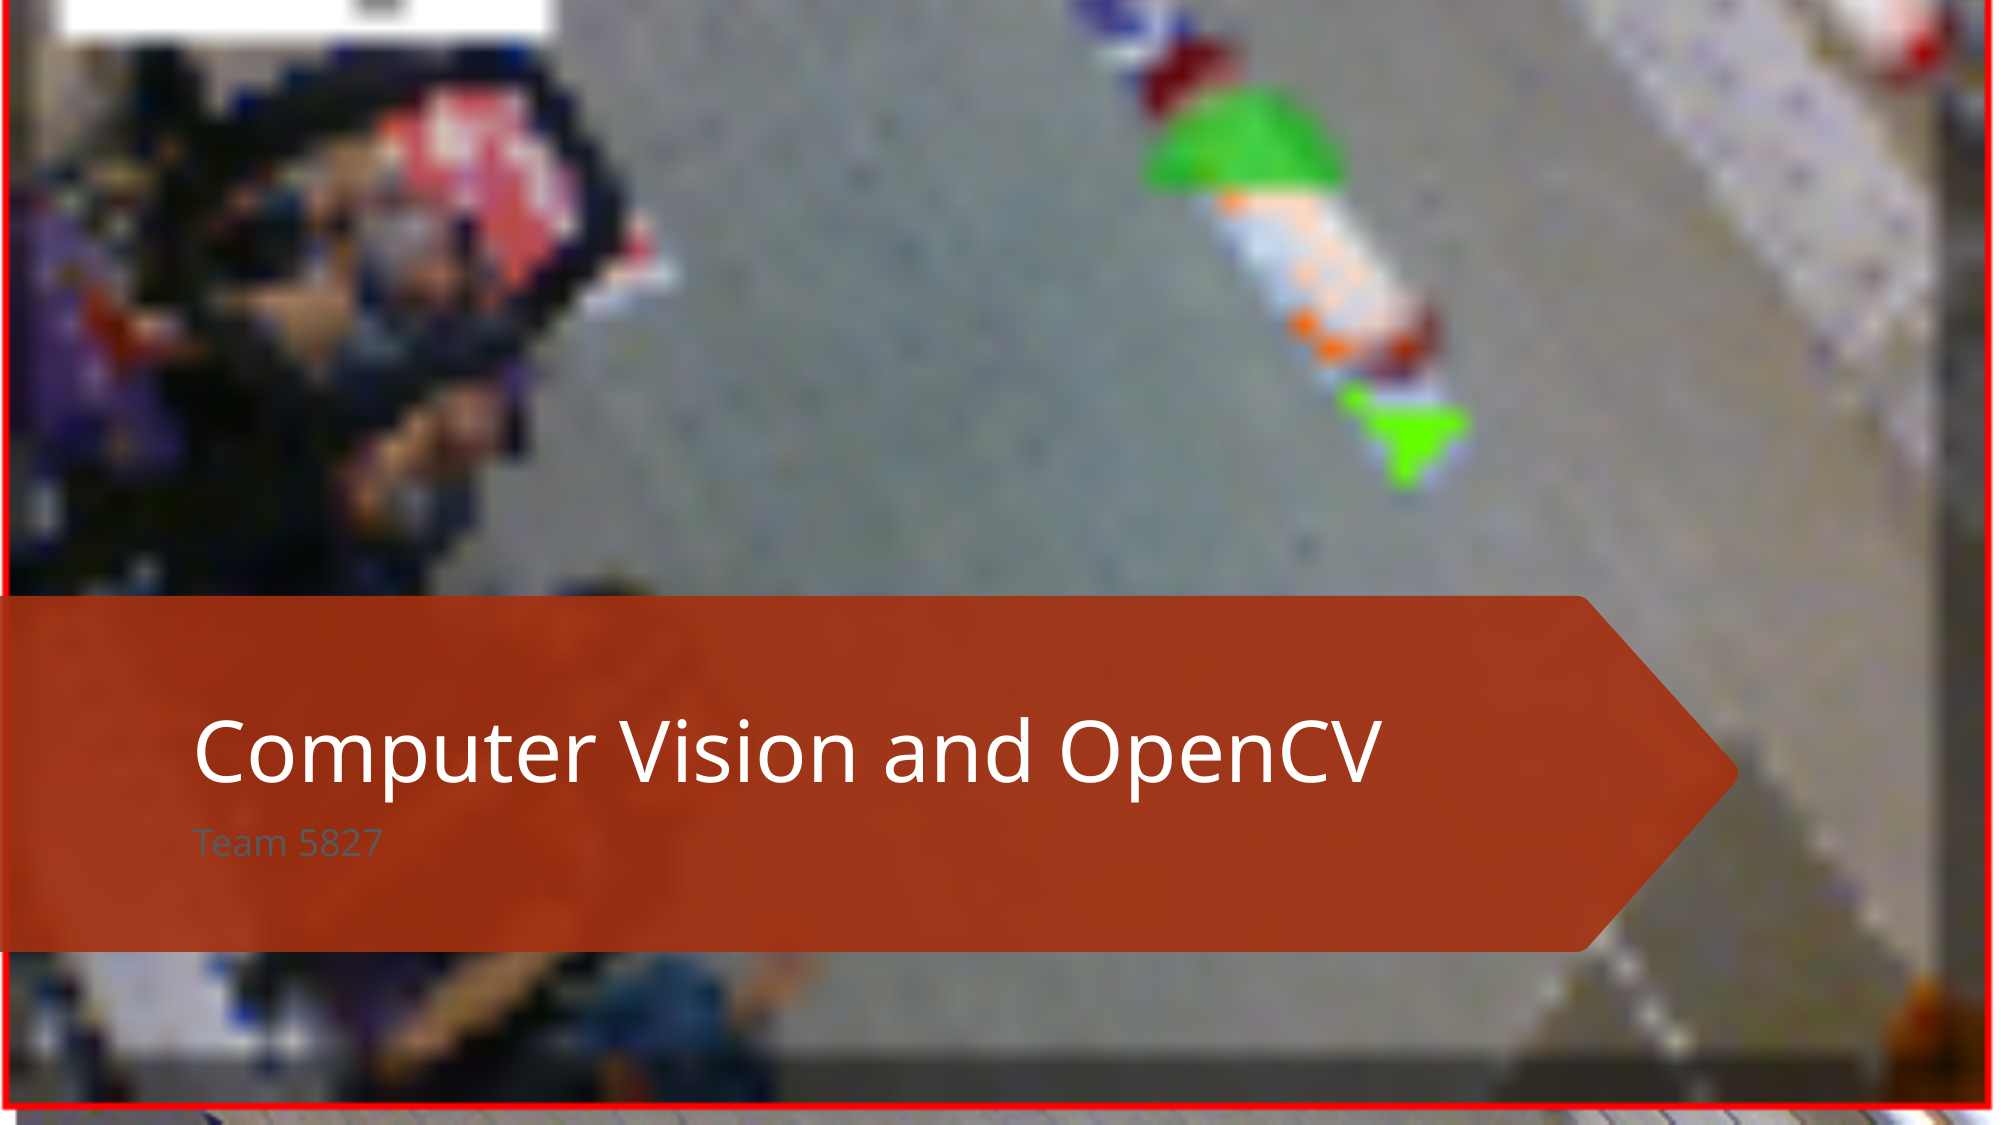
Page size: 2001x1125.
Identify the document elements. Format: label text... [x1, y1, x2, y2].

subtitle Team 5827 [177, 811, 1566, 898]
picture [0, 0, 2000, 1125]
text_box [0, 595, 1738, 952]
title Computer Vision and OpenCV [177, 650, 1566, 808]
